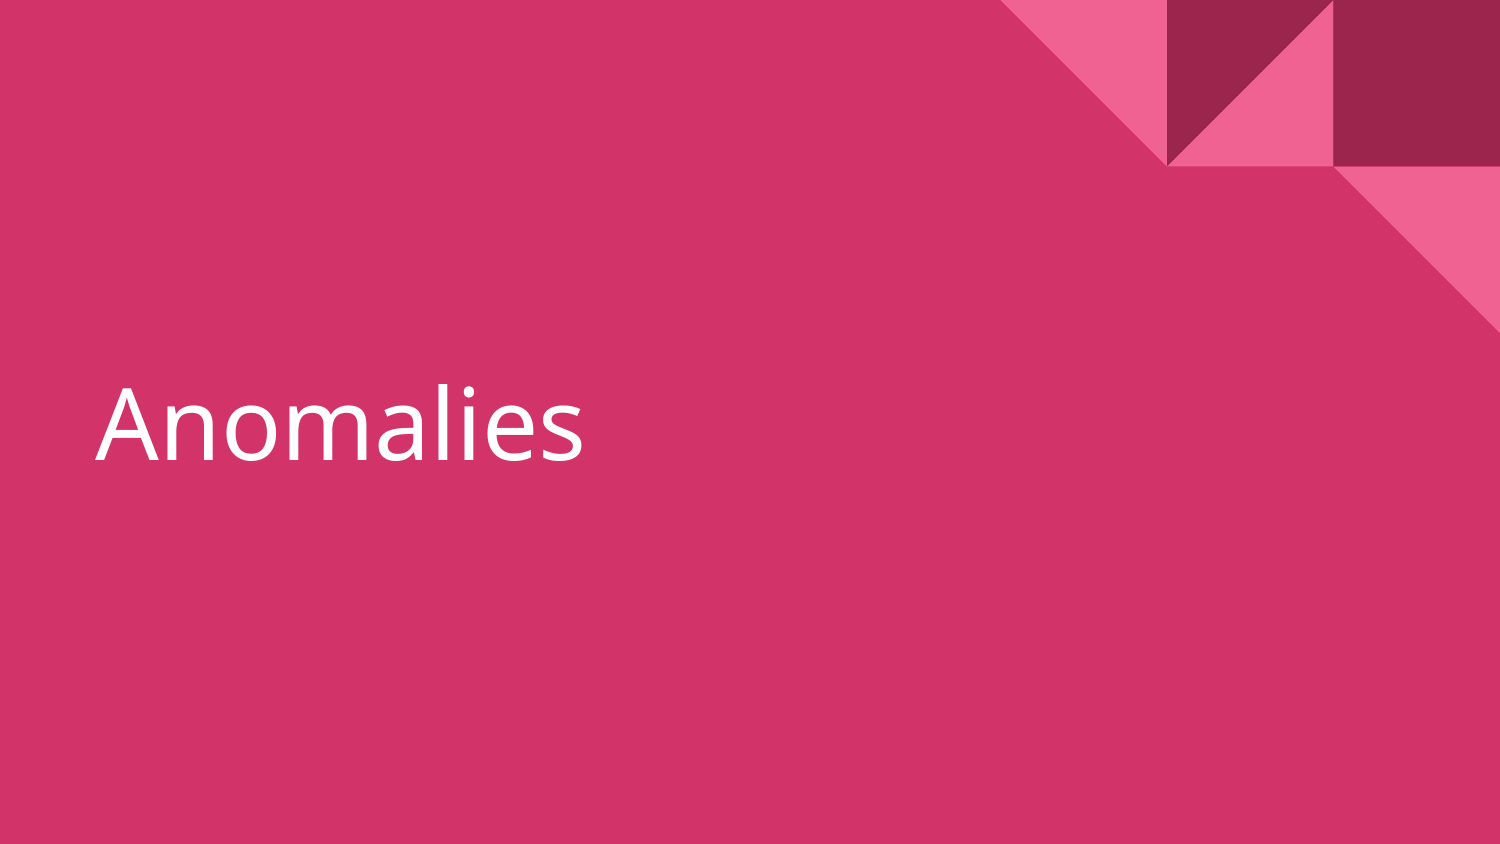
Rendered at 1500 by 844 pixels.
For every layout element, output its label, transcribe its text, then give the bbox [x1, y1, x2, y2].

title Anomalies [80, 86, 1003, 758]
